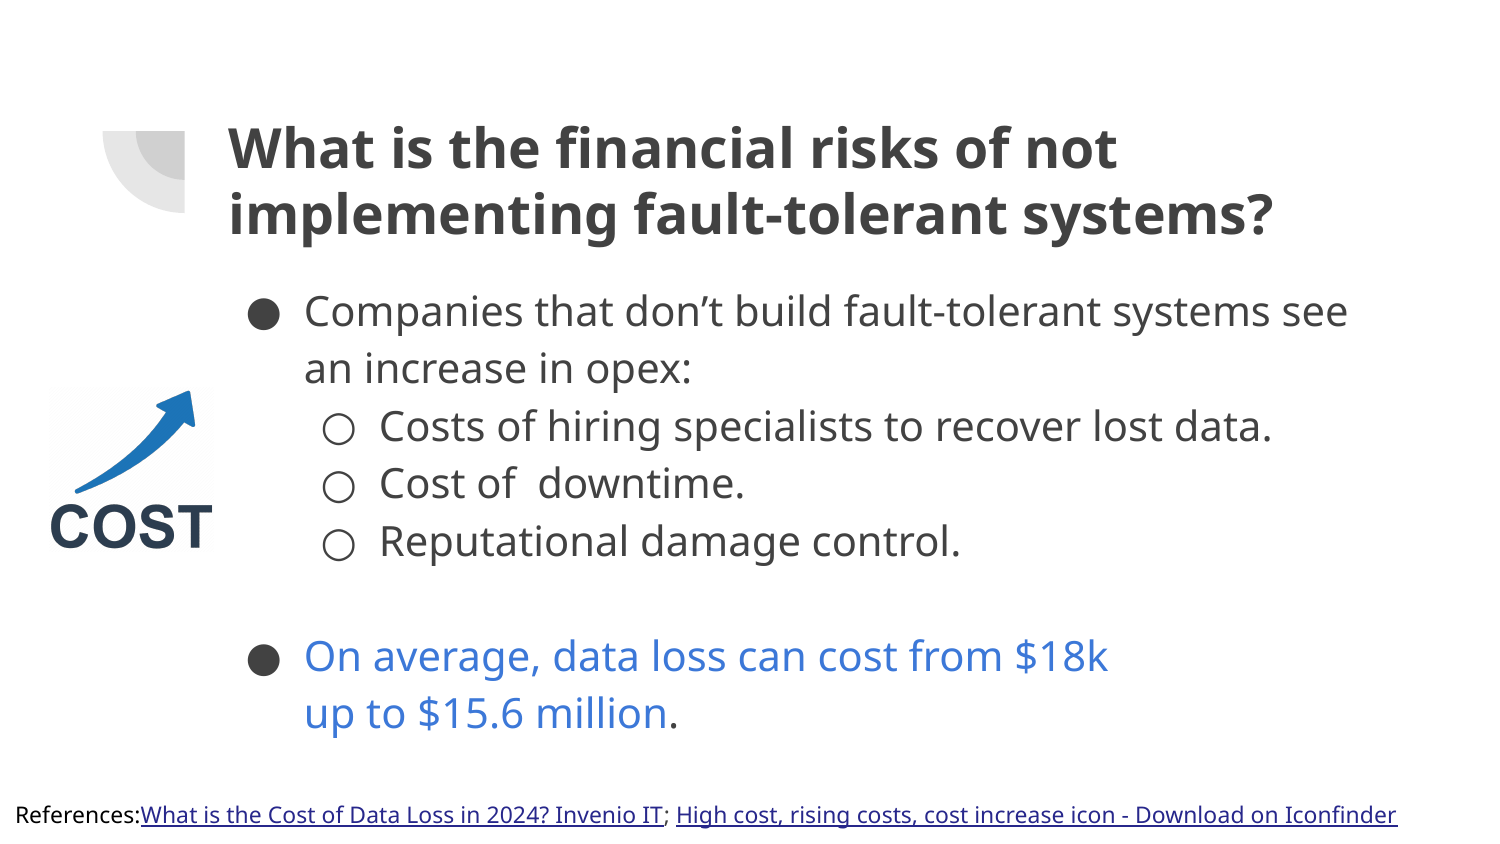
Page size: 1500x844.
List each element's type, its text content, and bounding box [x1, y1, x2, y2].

list Companies that don’t build fault-tolerant systems see an increase in opex: Costs of hiring specialists to recover lost data. Cost of downtime. Reputational damage control. On average, data loss can cost from $18k up to $15.6 million. [213, 262, 1368, 768]
text_box References:What is the Cost of Data Loss in 2024? Invenio IT; High cost, rising costs, cost increase icon - Download on Iconfinder [0, 785, 1421, 844]
picture [49, 387, 214, 552]
title What is the financial risks of not implementing fault-tolerant systems? [213, 98, 1368, 262]
